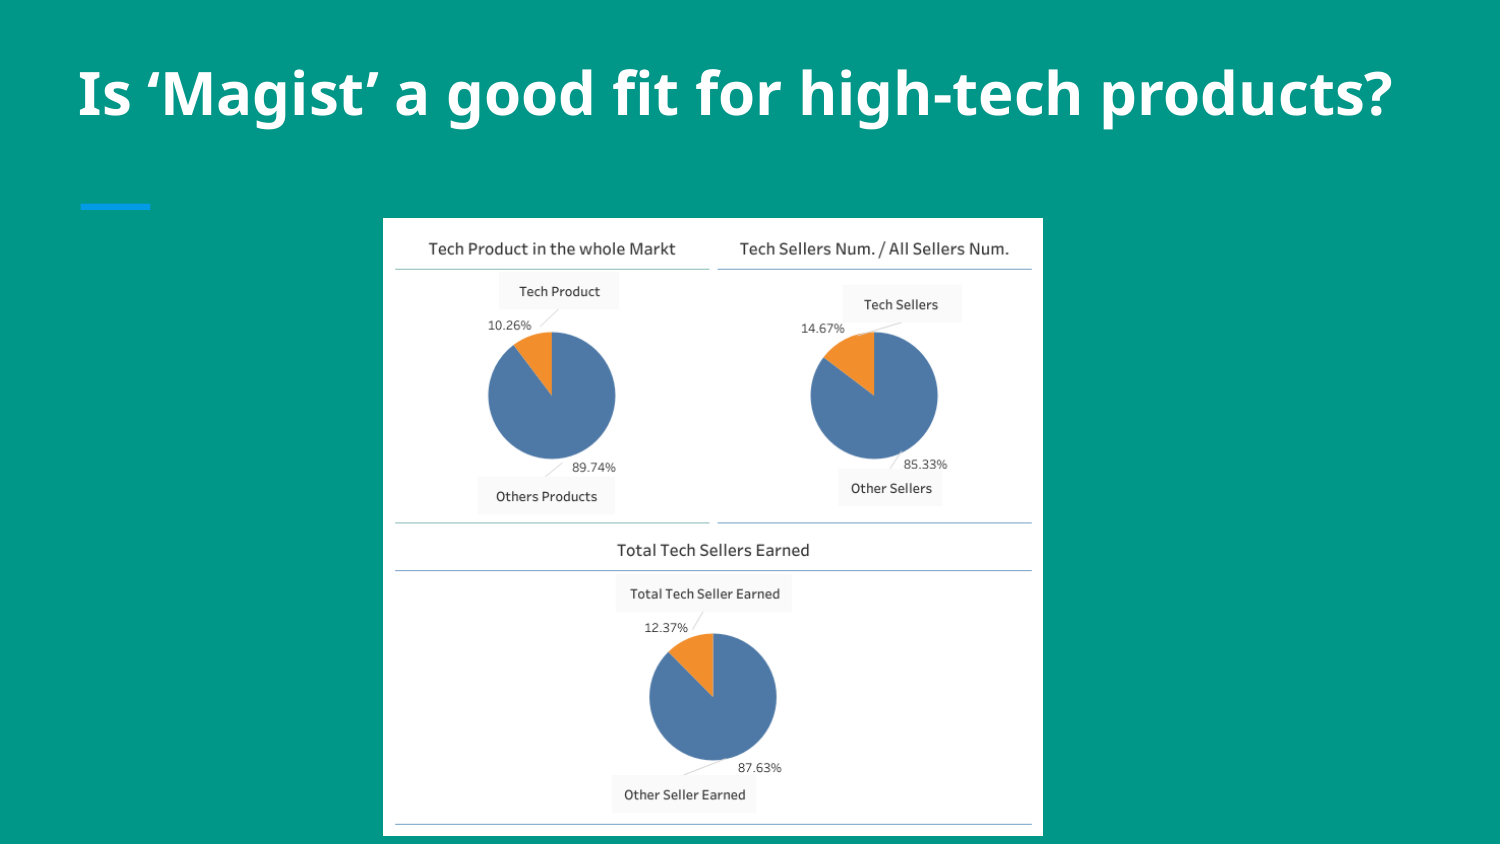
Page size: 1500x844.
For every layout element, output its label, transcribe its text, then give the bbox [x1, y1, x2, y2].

picture [383, 218, 1043, 837]
title Is ‘Magist’ a good fit for high-tech products? [63, 35, 1437, 148]
